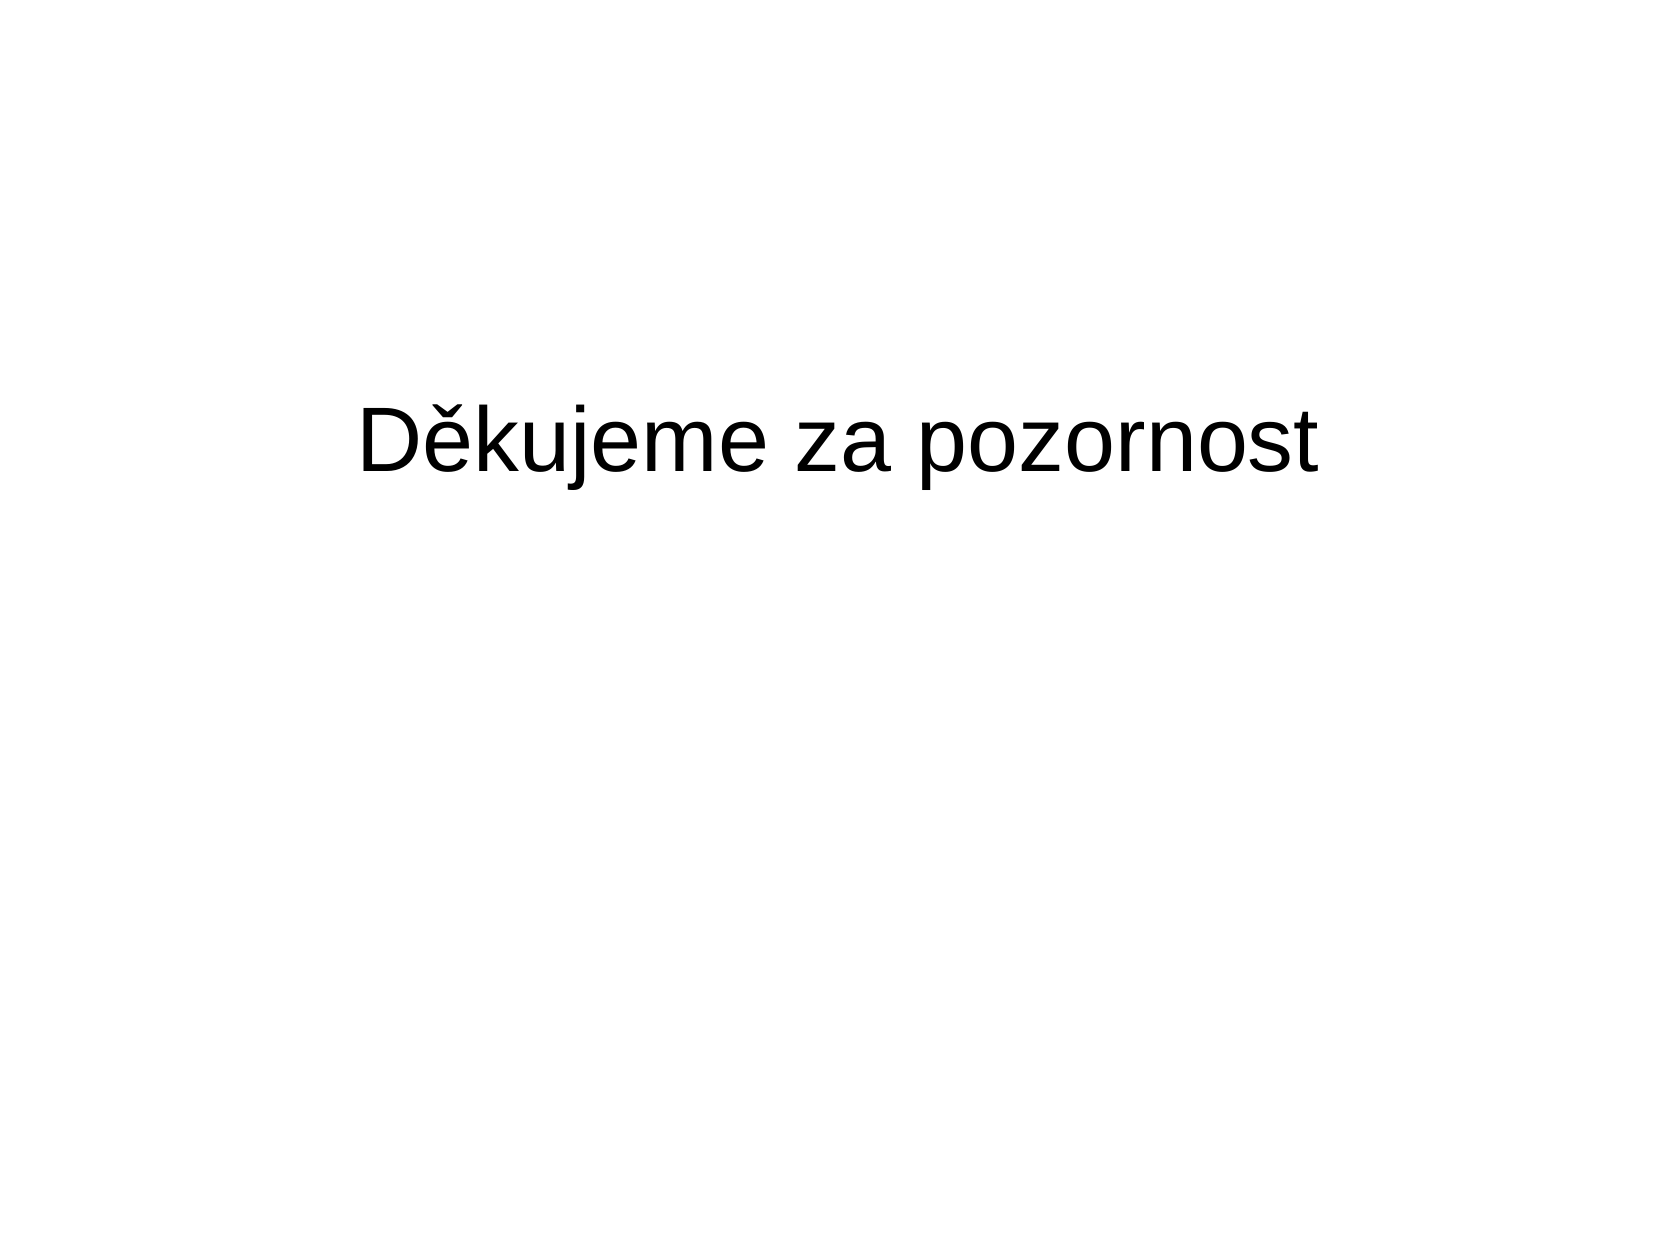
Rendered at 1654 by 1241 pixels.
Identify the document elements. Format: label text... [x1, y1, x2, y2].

title Děkujeme za pozornost [94, 336, 1583, 544]
